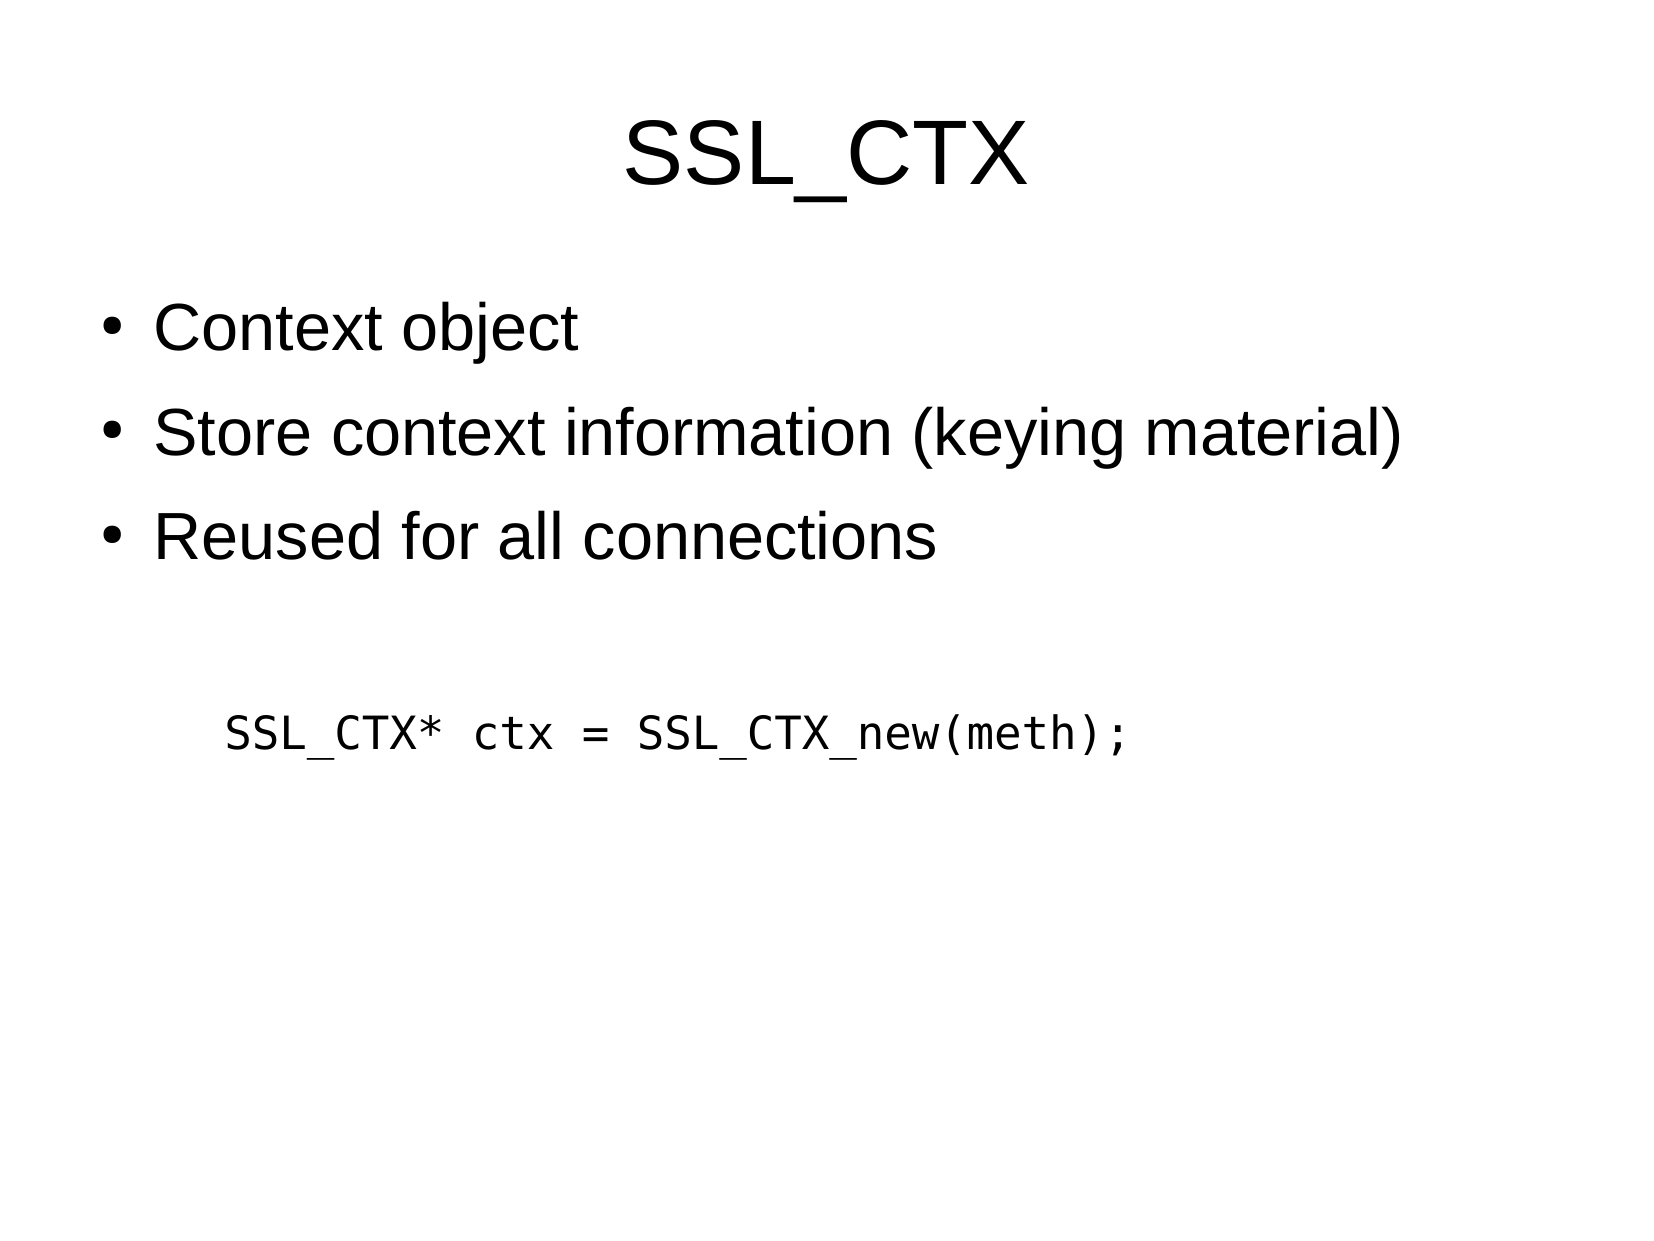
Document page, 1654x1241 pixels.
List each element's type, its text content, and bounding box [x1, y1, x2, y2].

list Context object Store context information (keying material) Reused for all connections SSL_CTX* ctx = SSL_CTX_new(meth); [82, 290, 1571, 1109]
title SSL_CTX [82, 56, 1571, 250]
